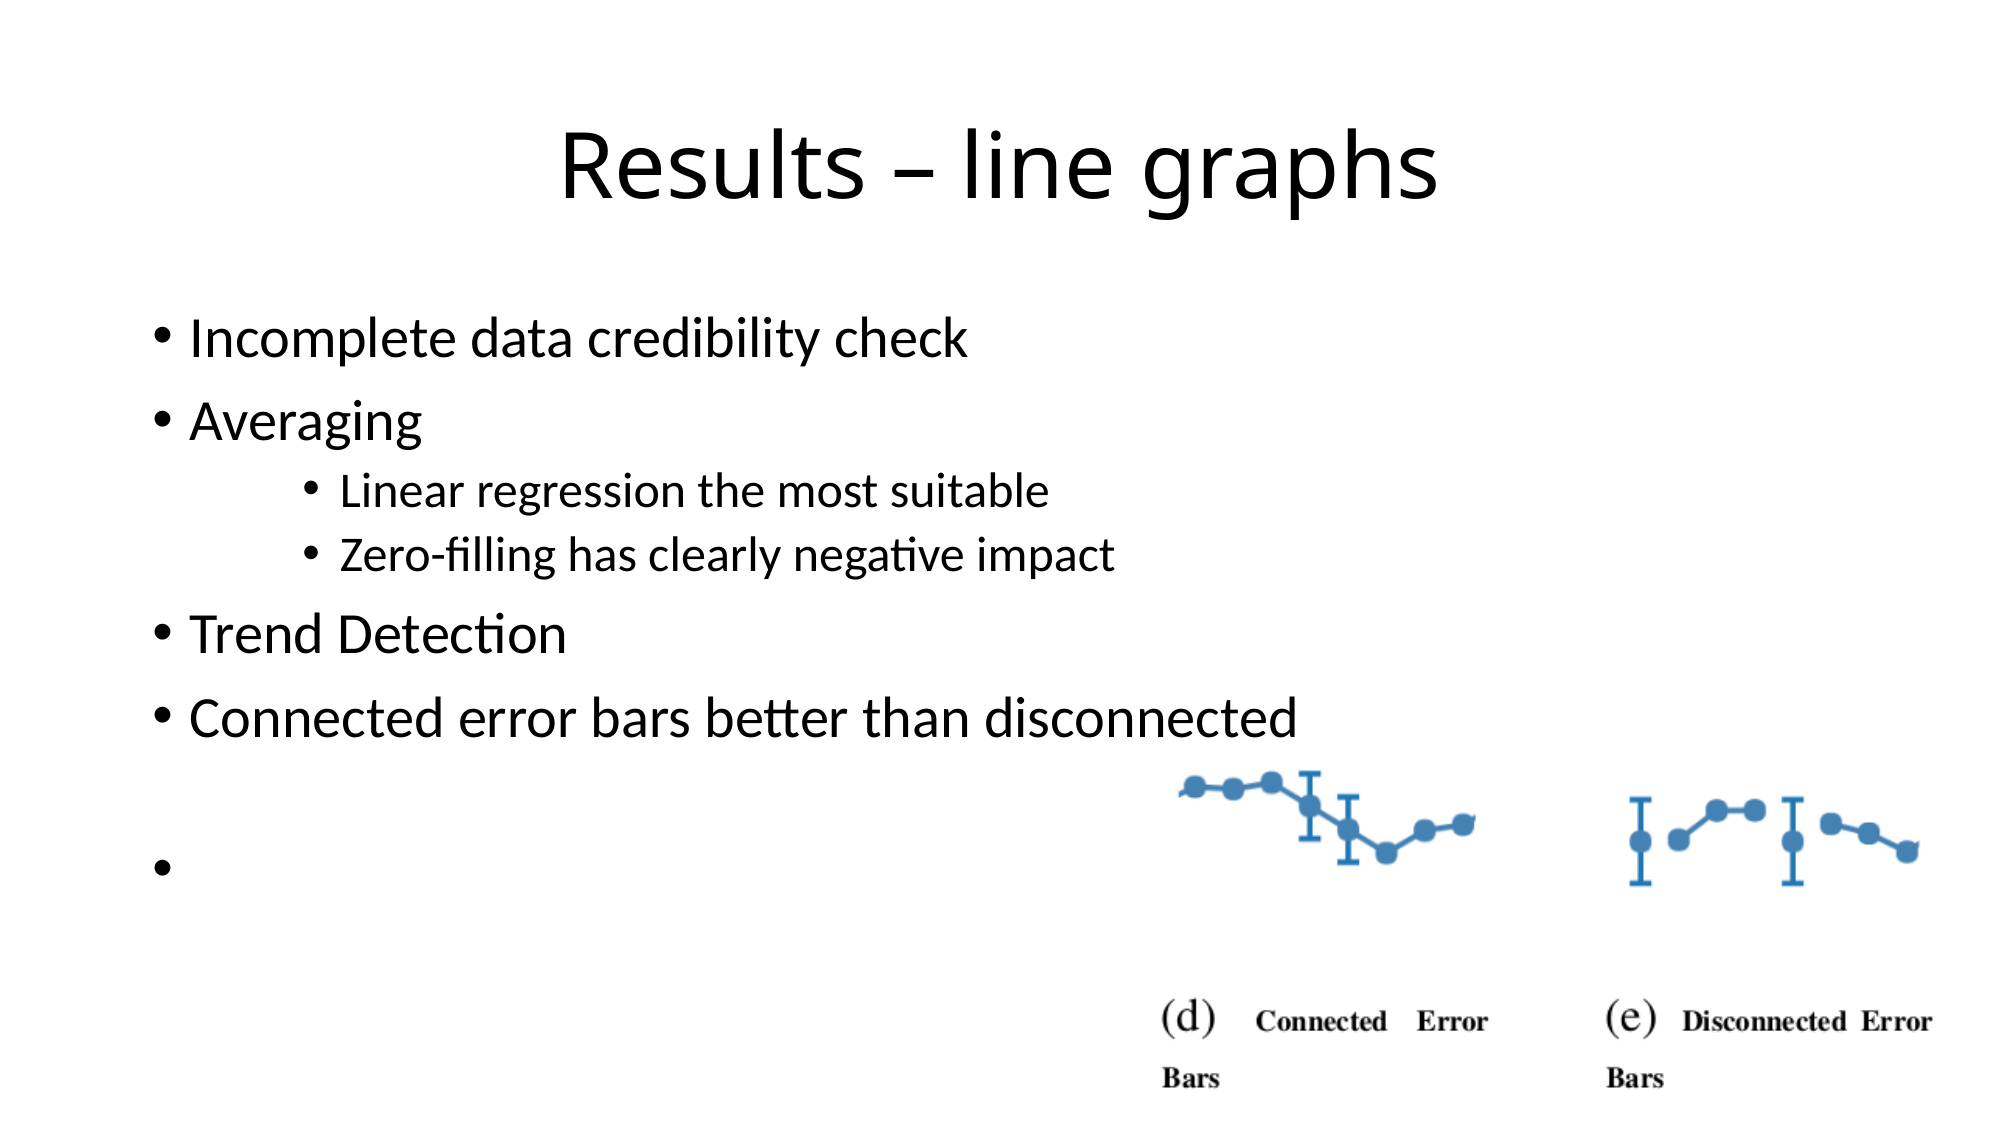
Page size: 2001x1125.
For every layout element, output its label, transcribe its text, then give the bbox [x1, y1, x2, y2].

title Results – line graphs [137, 59, 1863, 278]
list Incomplete data credibility check Averaging Linear regression the most suitable Zero-filling has clearly negative impact Trend Detection Connected error bars better than disconnected [137, 299, 1863, 1014]
picture [1142, 684, 1987, 1125]
